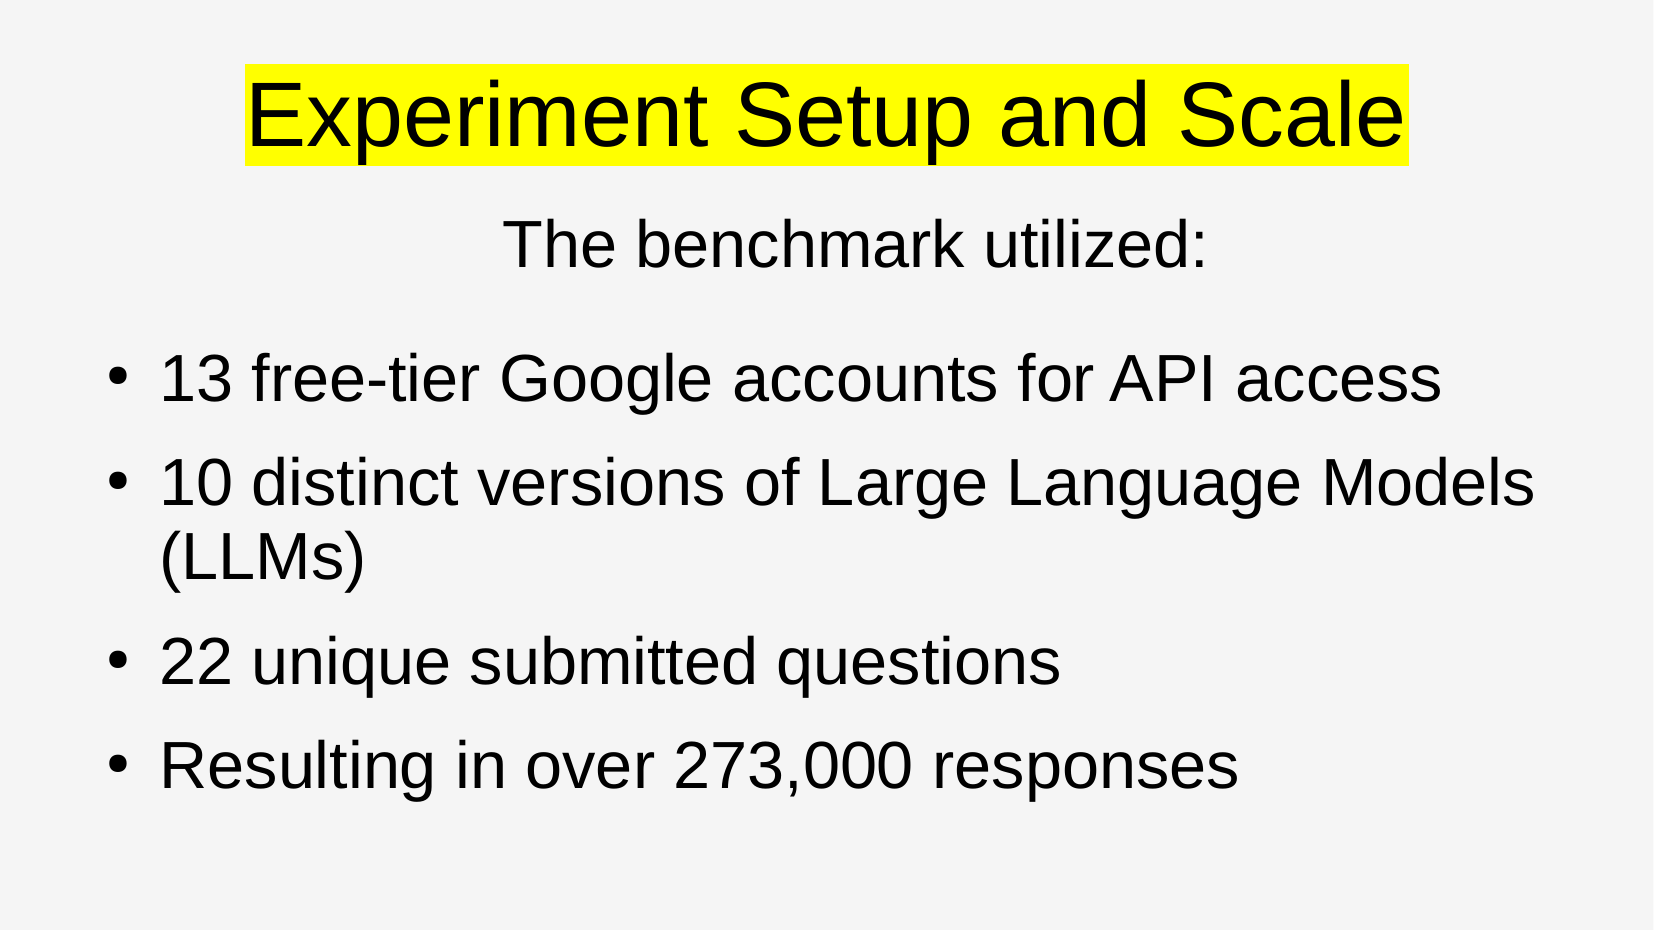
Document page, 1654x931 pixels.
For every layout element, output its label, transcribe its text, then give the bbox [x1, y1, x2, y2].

list 13 free-tier Google accounts for API access 10 distinct versions of Large Language Models (LLMs) 22 unique submitted questions Resulting in over 273,000 responses [88, 236, 1625, 886]
title Experiment Setup and Scale [82, 37, 1571, 193]
list The benchmark utilized: [76, 206, 1565, 310]
